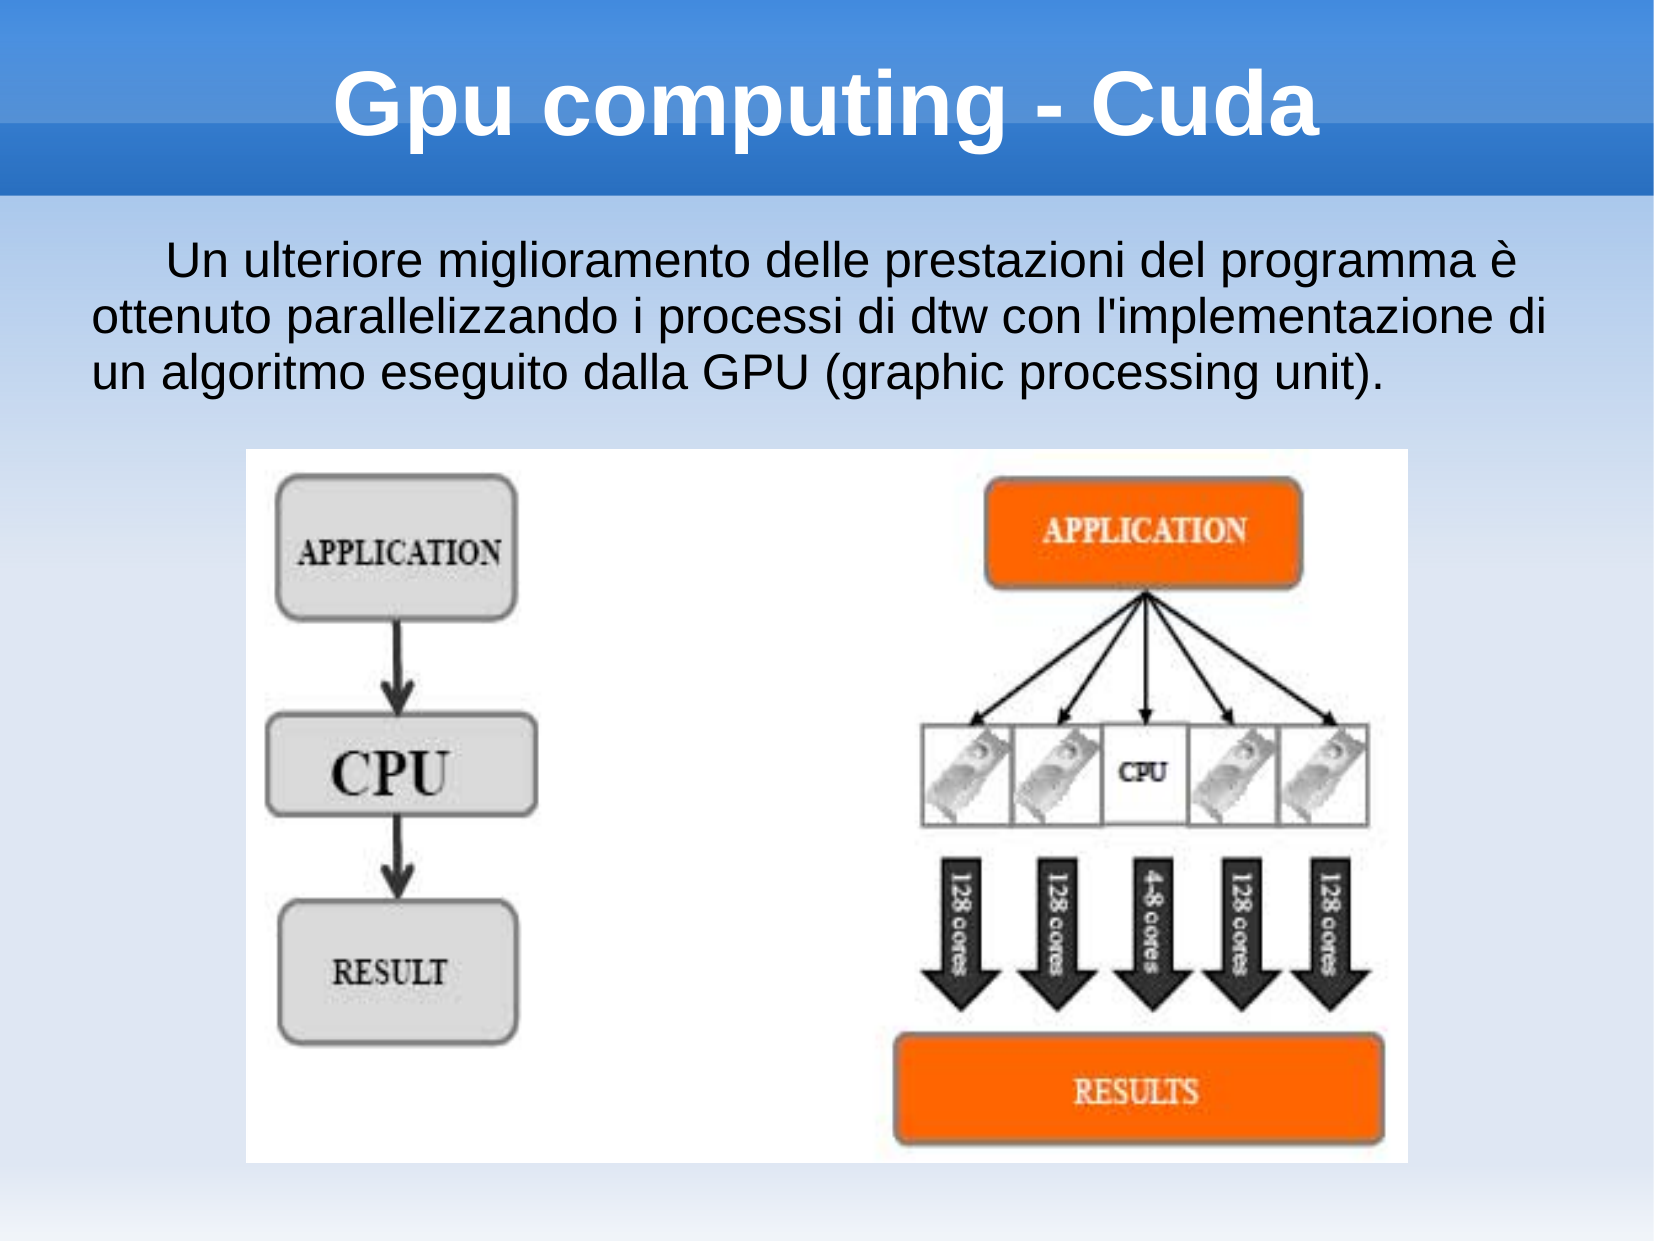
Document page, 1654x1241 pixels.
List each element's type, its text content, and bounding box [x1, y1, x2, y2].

title Gpu computing - Cuda [82, 7, 1571, 200]
picture [0, 0, 1654, 1241]
text_box Un ulteriore miglioramento delle prestazioni del programma è ottenuto parallelizzando i processi di dtw con l'implementazione di un algoritmo eseguito dalla GPU (graphic processing unit). [76, 225, 1577, 413]
